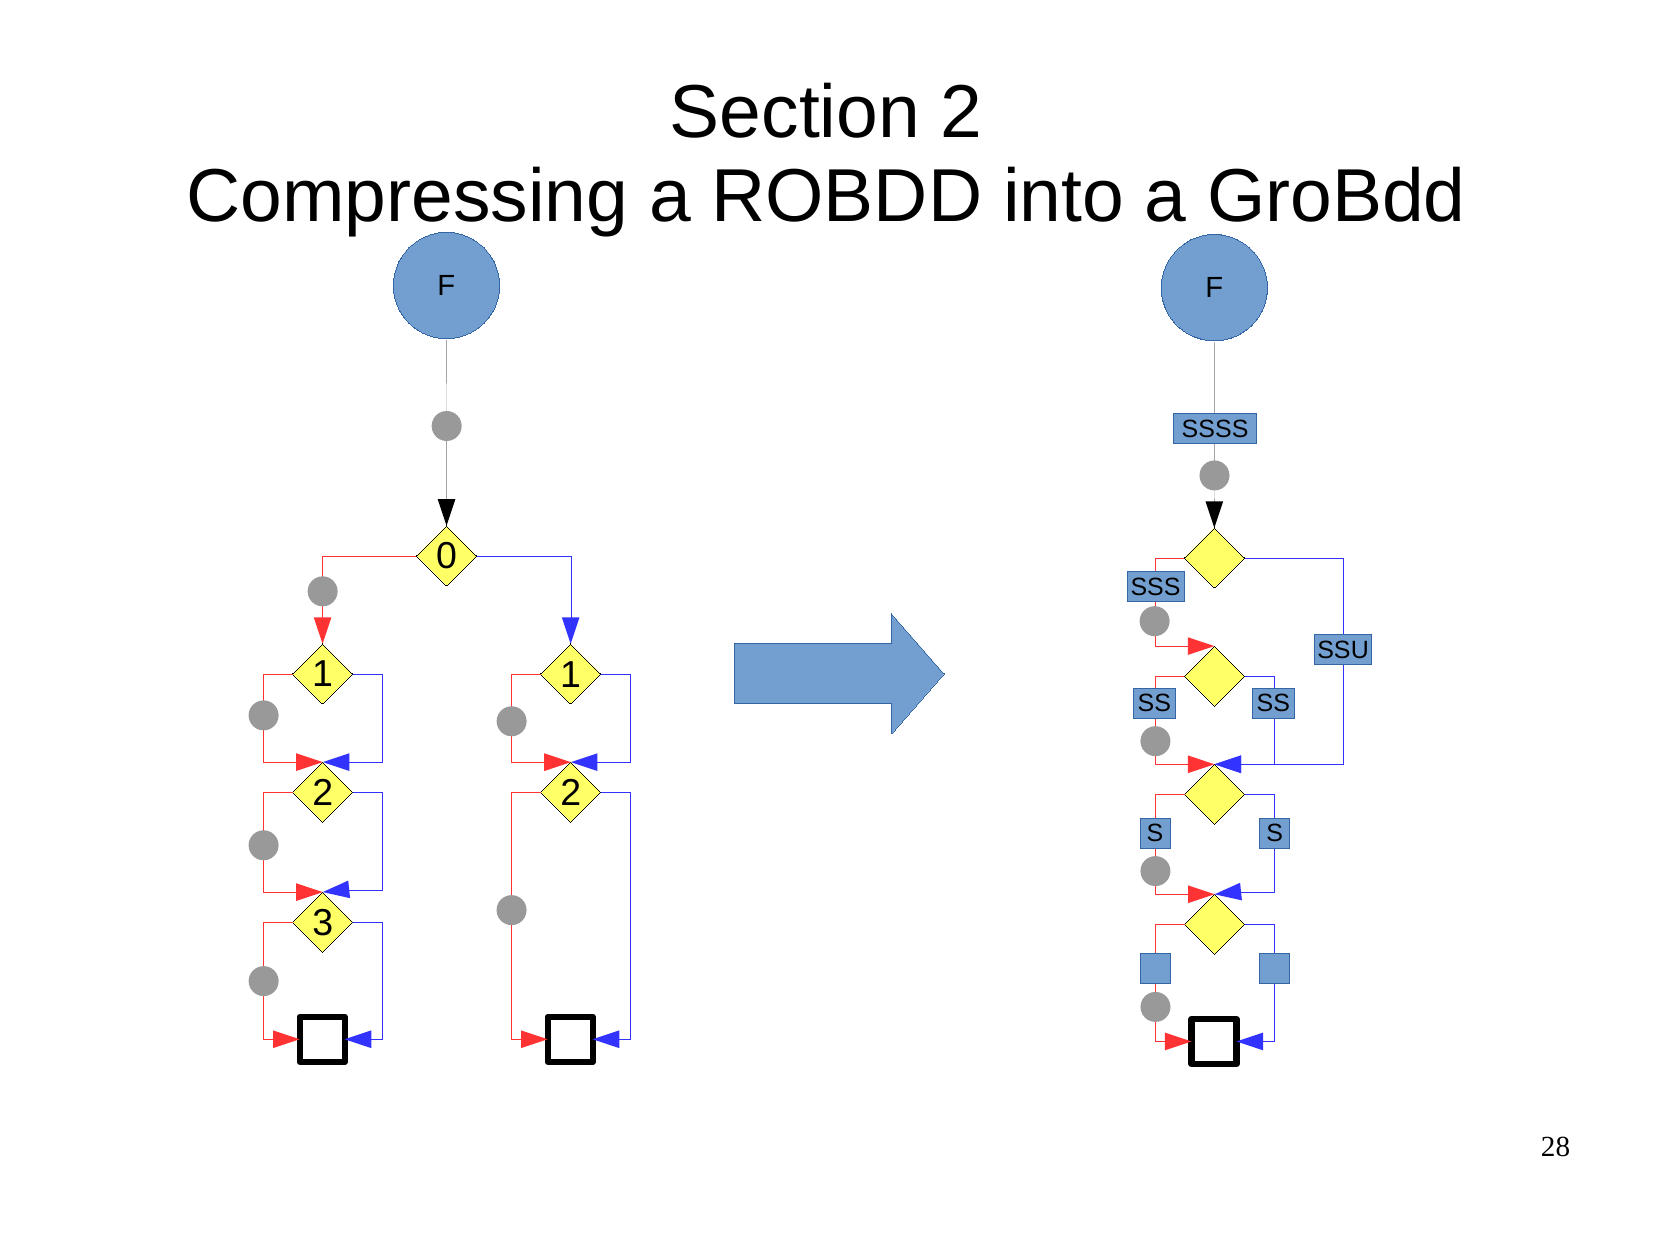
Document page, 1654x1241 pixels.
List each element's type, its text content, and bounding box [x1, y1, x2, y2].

text_box F [393, 232, 500, 339]
text_box [248, 700, 279, 731]
text_box 1 [292, 643, 353, 704]
text_box [307, 576, 338, 607]
text_box SSU [1314, 634, 1372, 665]
text_box [734, 613, 945, 734]
text_box [1140, 726, 1171, 757]
text_box [431, 410, 462, 442]
text_box 3 [292, 893, 353, 953]
text_box [1139, 606, 1170, 637]
text_box [1140, 953, 1171, 984]
text_box 1 [540, 643, 601, 704]
text_box F [1161, 234, 1268, 341]
text_box [248, 966, 279, 997]
text_box [1184, 527, 1245, 588]
text_box [1199, 460, 1230, 491]
text_box 0 [416, 525, 477, 586]
text_box [1184, 764, 1245, 825]
text_box [1259, 953, 1290, 984]
text_box SS [1252, 688, 1295, 719]
text_box SSS [1127, 571, 1185, 602]
text_box [1140, 991, 1171, 1022]
text_box [496, 706, 527, 737]
text_box [248, 830, 279, 861]
text_box 2 [540, 763, 601, 823]
text_box [496, 895, 527, 926]
text_box [299, 1016, 345, 1062]
text_box S [1259, 818, 1290, 849]
text_box 2 [292, 762, 353, 823]
text_box [1184, 646, 1245, 707]
text_box S [1140, 818, 1171, 849]
title Section 2 Compressing a ROBDD into a GroBdd [82, 49, 1571, 257]
text_box [1184, 895, 1245, 955]
text_box SS [1133, 688, 1176, 719]
text_box [547, 1016, 593, 1062]
text_box [1191, 1018, 1237, 1064]
text_box [1140, 856, 1171, 887]
text_box SSSS [1173, 413, 1257, 444]
